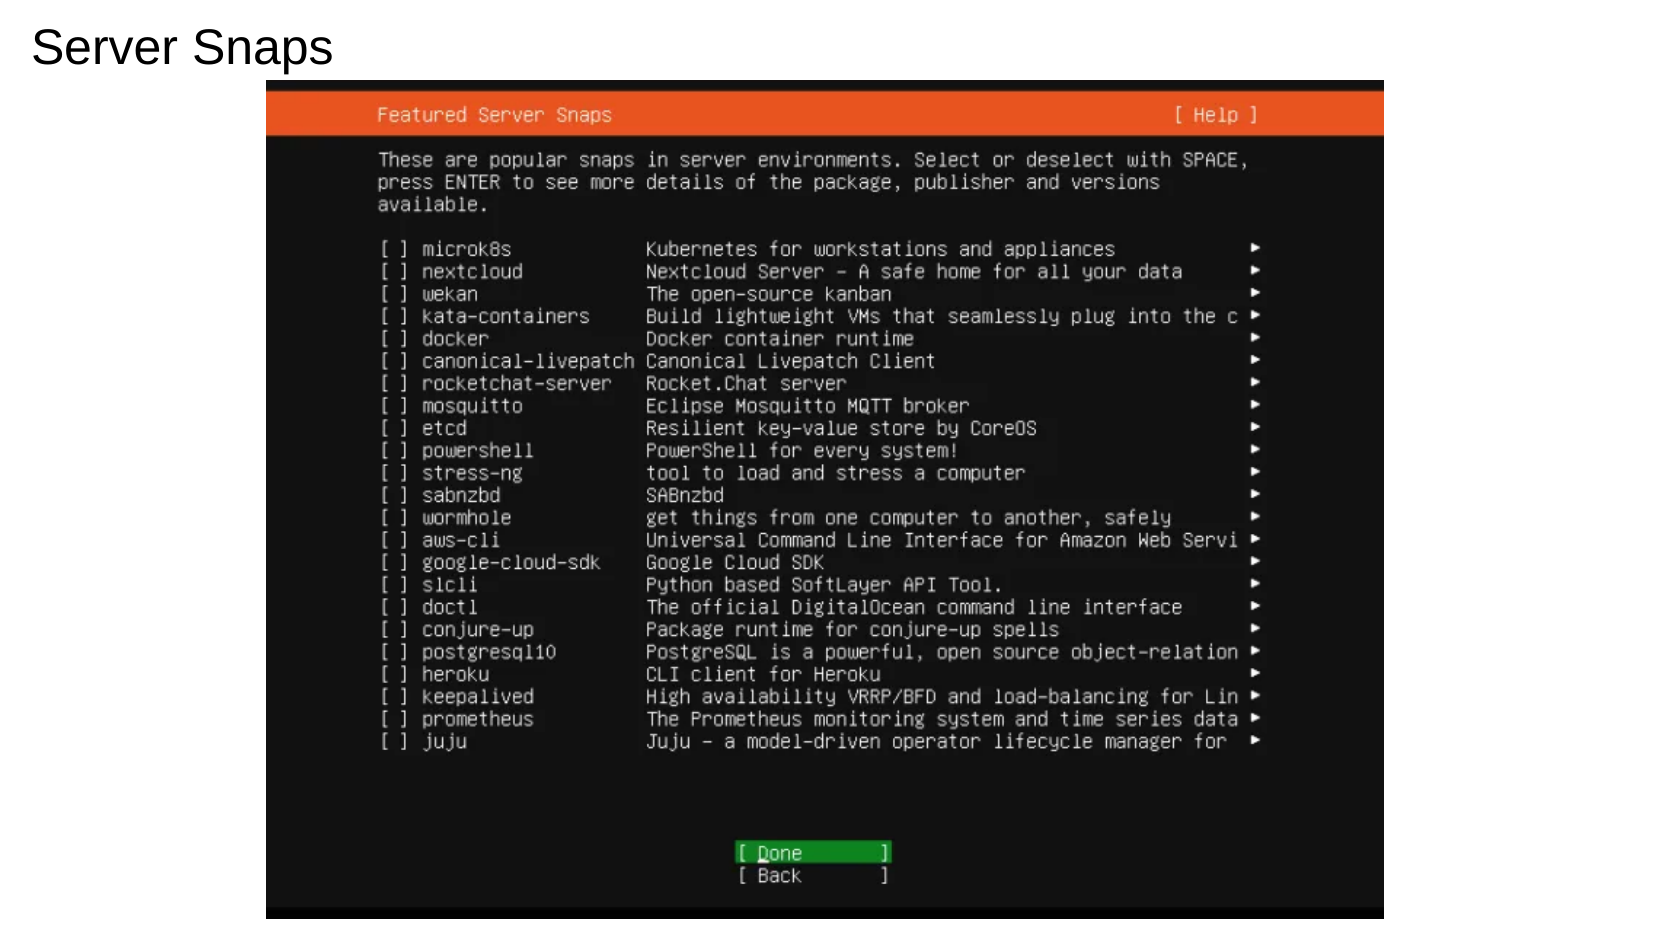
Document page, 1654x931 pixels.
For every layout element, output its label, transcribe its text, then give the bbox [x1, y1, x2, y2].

picture [266, 80, 1384, 919]
subtitle Server Snaps [31, 18, 1520, 349]
